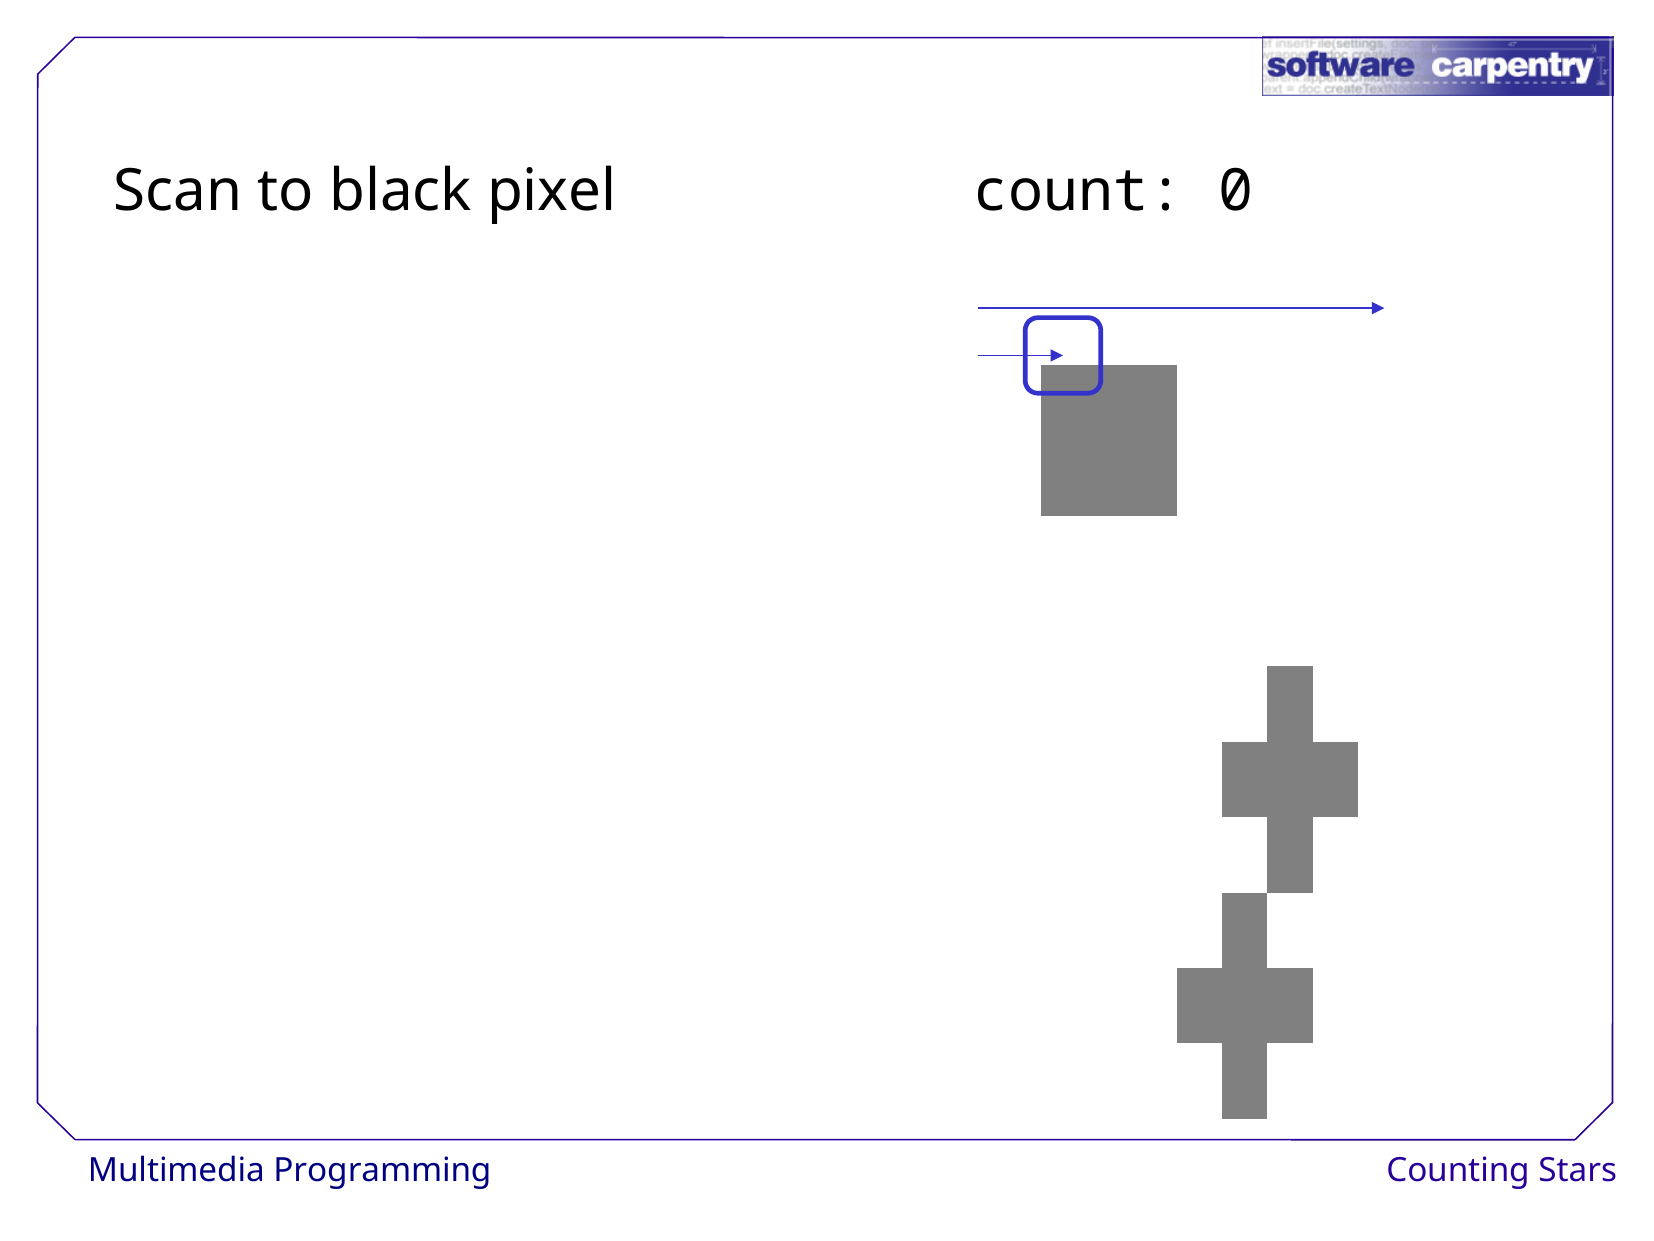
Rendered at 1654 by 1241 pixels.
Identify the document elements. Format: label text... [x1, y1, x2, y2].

table_cell [1177, 1119, 1222, 1194]
table_cell [1041, 365, 1086, 390]
table_cell [1028, 365, 1041, 390]
table_header [1086, 309, 1131, 365]
table_header [950, 289, 995, 365]
table_cell [1041, 742, 1086, 817]
table_cell [1313, 666, 1358, 742]
table_cell [995, 968, 1041, 1043]
table_header [1358, 289, 1403, 365]
table_cell [1222, 516, 1267, 591]
table_cell [1267, 365, 1313, 440]
text_box Scan to black pixel [99, 109, 912, 231]
picture [1262, 36, 1614, 96]
table_cell [1041, 817, 1086, 893]
table_cell [1313, 893, 1358, 968]
table_header [1222, 309, 1267, 365]
table_cell [1267, 591, 1313, 666]
table_cell [1358, 742, 1403, 817]
table_cell [1041, 1119, 1086, 1194]
table_header [1028, 320, 1041, 355]
table_cell [950, 666, 995, 742]
table_header [1131, 309, 1177, 365]
table_cell [995, 365, 1041, 440]
table_cell [950, 893, 995, 968]
table_cell [995, 440, 1041, 516]
table_cell [1177, 1043, 1222, 1119]
table_header [1177, 309, 1222, 365]
table_cell [1313, 440, 1358, 516]
table_cell [1358, 666, 1403, 742]
table_header [1222, 289, 1267, 307]
table_cell [1222, 817, 1267, 893]
table_cell [1358, 365, 1403, 440]
table_cell [1313, 1119, 1358, 1194]
table_cell [1313, 817, 1358, 893]
table_cell [950, 968, 995, 1043]
table_cell [1086, 516, 1131, 591]
table_cell [1131, 1119, 1177, 1194]
table_cell [950, 365, 995, 440]
table_cell [1267, 440, 1313, 516]
table_cell [1267, 968, 1313, 1043]
table_cell [1177, 591, 1222, 666]
table_cell [1086, 893, 1131, 968]
table_cell [1041, 893, 1086, 968]
table_header [1313, 289, 1358, 307]
table_cell [1222, 591, 1267, 666]
table_cell [1358, 1119, 1403, 1194]
table_cell [1222, 666, 1267, 742]
text_box count: 0 [959, 109, 1404, 231]
table_cell [950, 817, 995, 893]
table_cell [1358, 516, 1403, 591]
table_header [1177, 289, 1222, 307]
table_cell [1222, 440, 1267, 516]
table_cell [1131, 817, 1177, 893]
table_cell [1086, 817, 1131, 893]
table_cell [950, 516, 995, 591]
table_cell [1041, 440, 1086, 516]
table_header [995, 289, 1041, 307]
table_cell [950, 591, 995, 666]
table_cell [1267, 742, 1313, 817]
table_cell [1086, 591, 1131, 666]
table_cell [1086, 440, 1131, 516]
table_cell [1267, 817, 1313, 893]
table_cell [1222, 742, 1267, 817]
table_cell [1313, 365, 1358, 440]
table_header [1131, 289, 1177, 307]
table_cell [950, 1043, 995, 1119]
table_cell [1177, 893, 1222, 968]
table_cell [1222, 1119, 1267, 1194]
table_cell [1267, 666, 1313, 742]
table_header [1267, 309, 1313, 365]
table_cell [1086, 968, 1131, 1043]
table_cell [1358, 591, 1403, 666]
table_cell [995, 666, 1041, 742]
table_cell [995, 893, 1041, 968]
table_header [1086, 320, 1098, 365]
table_header [1267, 289, 1313, 307]
table_header [1313, 309, 1358, 365]
table_cell [1358, 817, 1403, 893]
table_cell [1267, 893, 1313, 968]
table_cell [1222, 968, 1267, 1043]
table_cell [1313, 516, 1358, 591]
table_cell [1313, 591, 1358, 666]
table_cell [1086, 365, 1098, 390]
table_cell [1041, 968, 1086, 1043]
table_cell [1041, 1043, 1086, 1119]
table_cell [995, 817, 1041, 893]
table_cell [1358, 440, 1403, 516]
table_cell [1267, 1119, 1313, 1194]
table_cell [1131, 893, 1177, 968]
table_cell [1131, 1043, 1177, 1119]
table_cell [1222, 893, 1267, 968]
table_cell [1177, 365, 1222, 440]
table_cell [995, 516, 1041, 591]
table_cell [1086, 1043, 1131, 1119]
table_cell [1131, 742, 1177, 817]
table_header [1041, 309, 1086, 315]
table_cell [1131, 365, 1177, 440]
table_cell [950, 1119, 995, 1194]
table_cell [1358, 893, 1403, 968]
table_cell [995, 742, 1041, 817]
table_cell [950, 742, 995, 817]
table_cell [1131, 591, 1177, 666]
table_cell [1177, 968, 1222, 1043]
table_header [995, 356, 1022, 365]
table_cell [995, 1119, 1041, 1194]
table_cell [950, 440, 995, 516]
table_cell [1358, 968, 1403, 1043]
table_cell [1041, 396, 1086, 440]
table_cell [1041, 591, 1086, 666]
table_cell [1222, 365, 1267, 440]
table_cell [1313, 1043, 1358, 1119]
table_cell [1177, 666, 1222, 742]
table_cell [1177, 817, 1222, 893]
table_cell [1131, 516, 1177, 591]
table_header [1086, 289, 1131, 307]
table_cell [1131, 968, 1177, 1043]
table_cell [1041, 516, 1086, 591]
table_header [1041, 320, 1086, 365]
table_cell [1086, 742, 1131, 817]
table_header [1028, 356, 1041, 365]
table_cell [1086, 666, 1131, 742]
table_cell [1086, 365, 1131, 440]
table_cell [1313, 742, 1358, 817]
table_cell [1313, 968, 1358, 1043]
table_header [995, 309, 1041, 355]
table_cell [1222, 1043, 1267, 1119]
table_cell [1086, 1119, 1131, 1194]
table_header [1041, 289, 1086, 307]
table_cell [995, 1043, 1041, 1119]
table_cell [1267, 516, 1313, 591]
table_cell [1177, 742, 1222, 817]
table_cell [1177, 440, 1222, 516]
table_cell [1131, 440, 1177, 516]
table_cell [1267, 1043, 1313, 1119]
table_cell [995, 591, 1041, 666]
table_cell [1131, 666, 1177, 742]
table_cell [1177, 516, 1222, 591]
table_cell [1358, 1043, 1403, 1119]
table_cell [1041, 666, 1086, 742]
